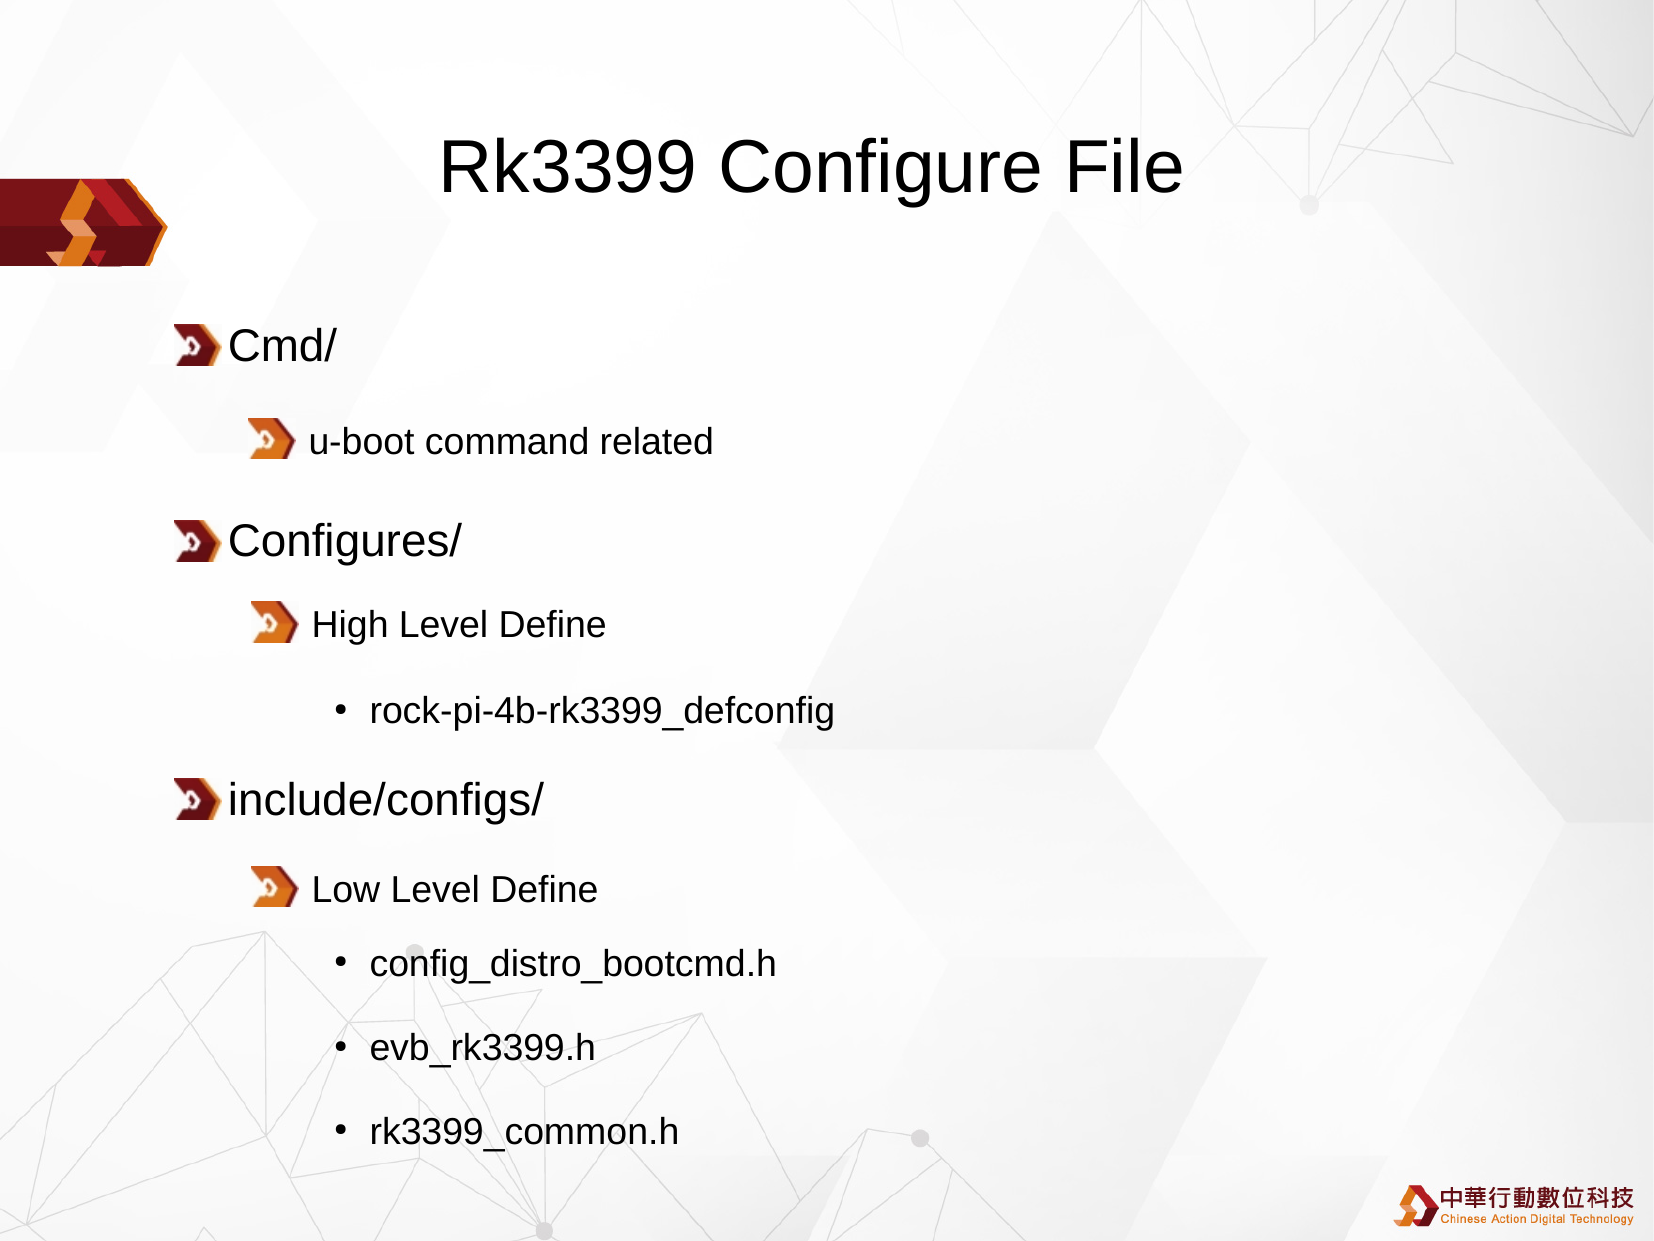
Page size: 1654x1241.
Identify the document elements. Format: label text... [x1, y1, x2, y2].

list Cmd/ u-boot command related Configures/ High Level Define rock-pi-4b-rk3399_defconfig include/configs/ Low Level Define config_distro_bootcmd.h evb_rk3399.h rk3399_common.h [118, 319, 1571, 1153]
picture [0, 0, 1654, 1241]
title Rk3399 Configure File [118, 70, 1506, 263]
